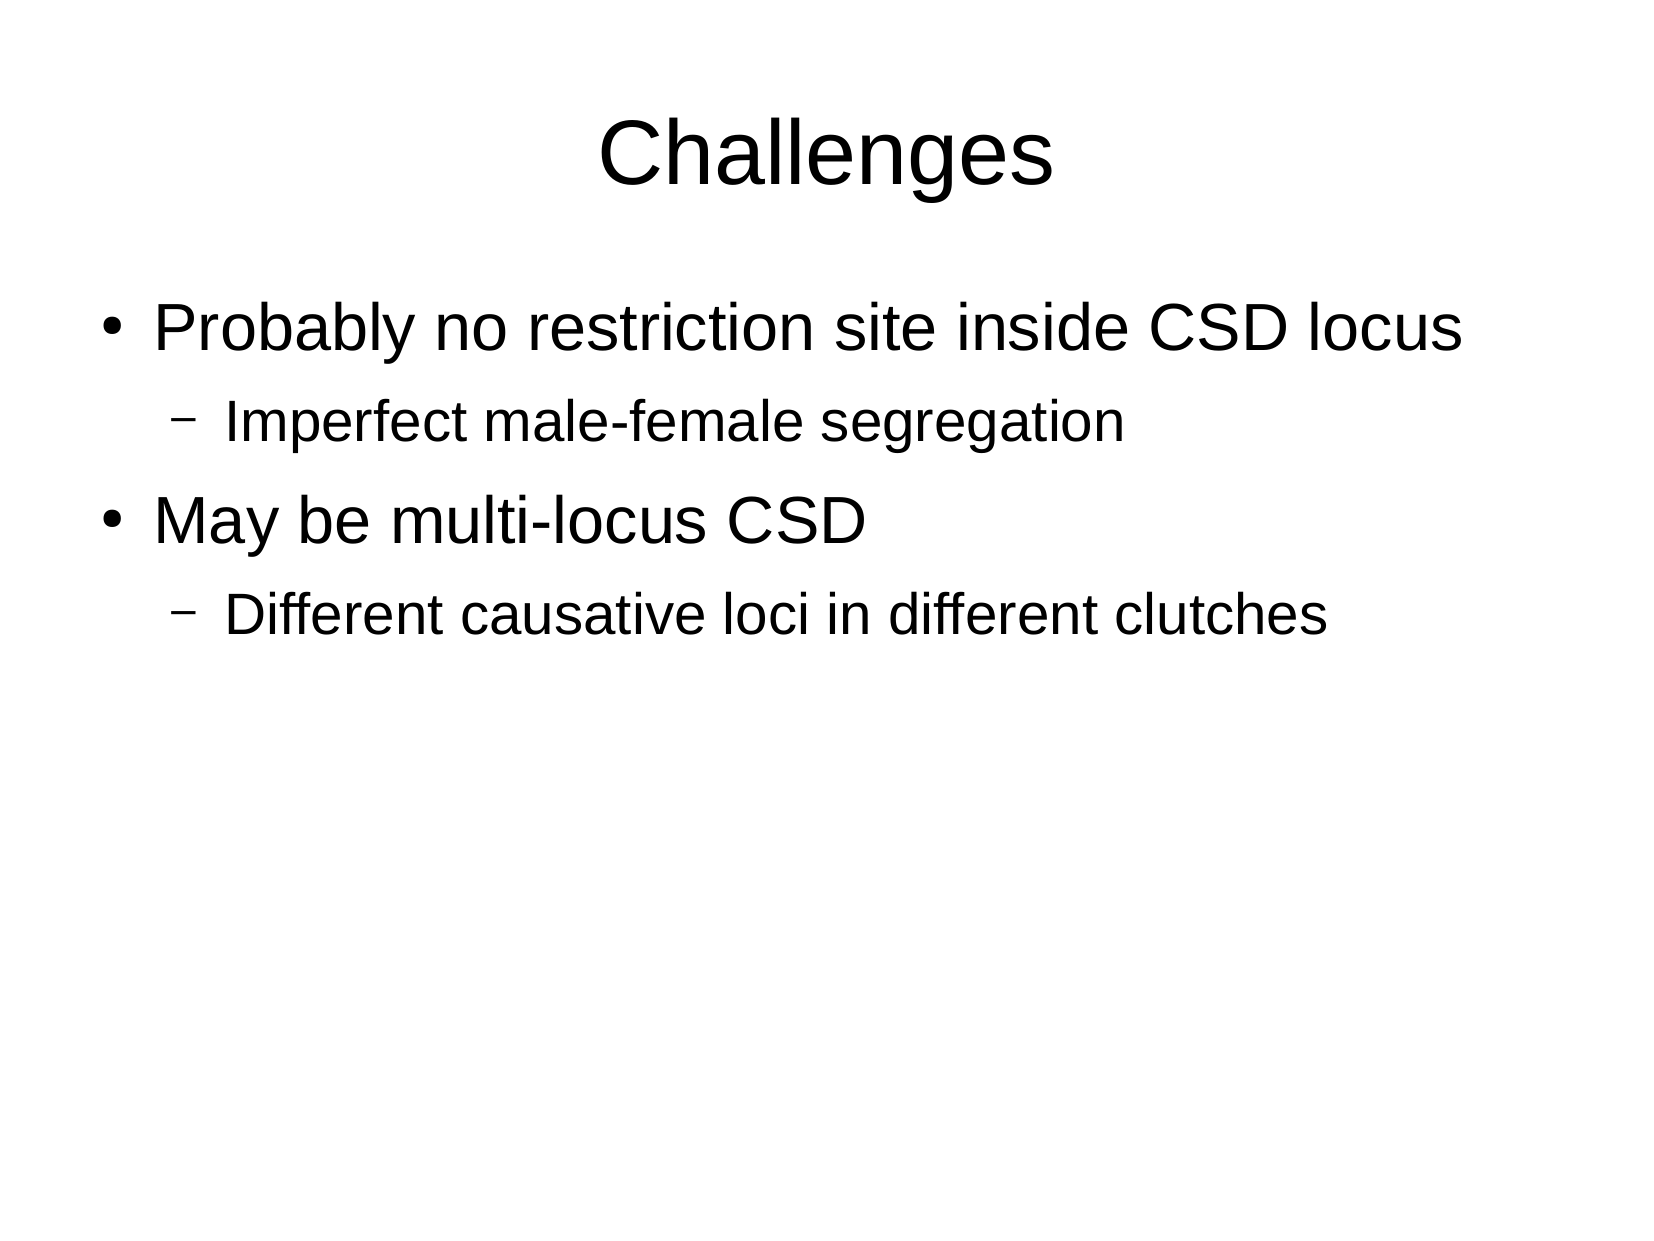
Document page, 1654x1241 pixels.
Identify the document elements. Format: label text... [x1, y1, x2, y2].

list Probably no restriction site inside CSD locus Imperfect male-female segregation May be multi-locus CSD Different causative loci in different clutches [82, 290, 1571, 1010]
title Challenges [82, 49, 1571, 257]
